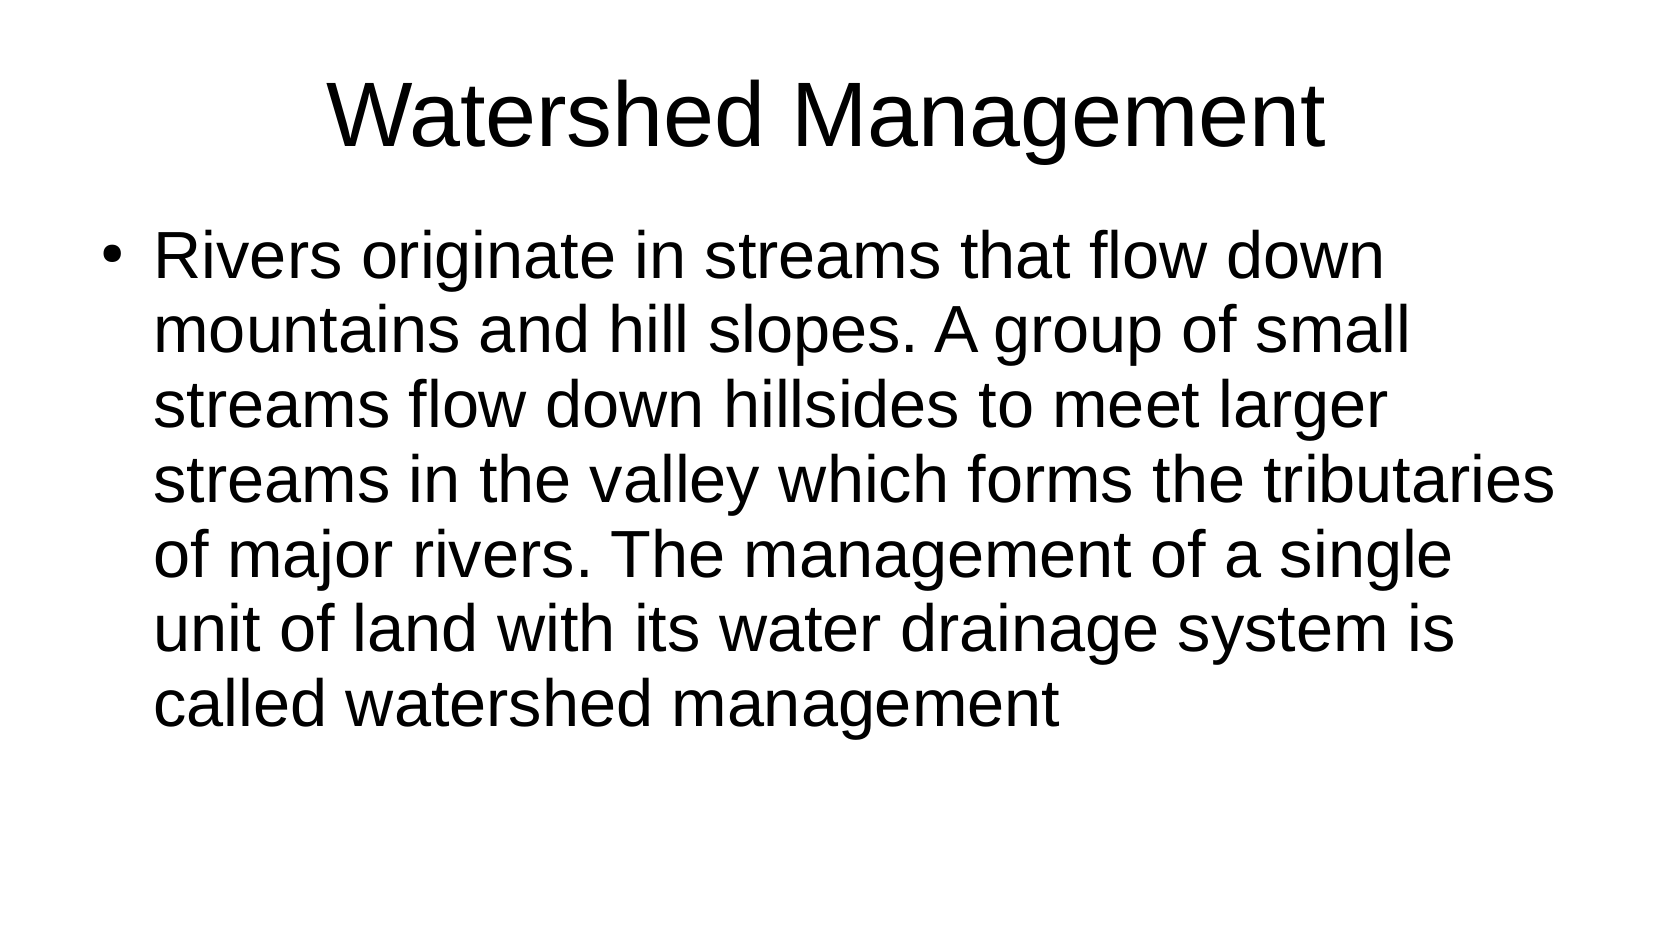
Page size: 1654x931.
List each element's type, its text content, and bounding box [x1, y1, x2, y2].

list Rivers originate in streams that flow down mountains and hill slopes. A group of small streams flow down hillsides to meet larger streams in the valley which forms the tributaries of major rivers. The management of a single unit of land with its water drainage system is called watershed management [82, 217, 1571, 758]
title Watershed Management [82, 37, 1571, 193]
